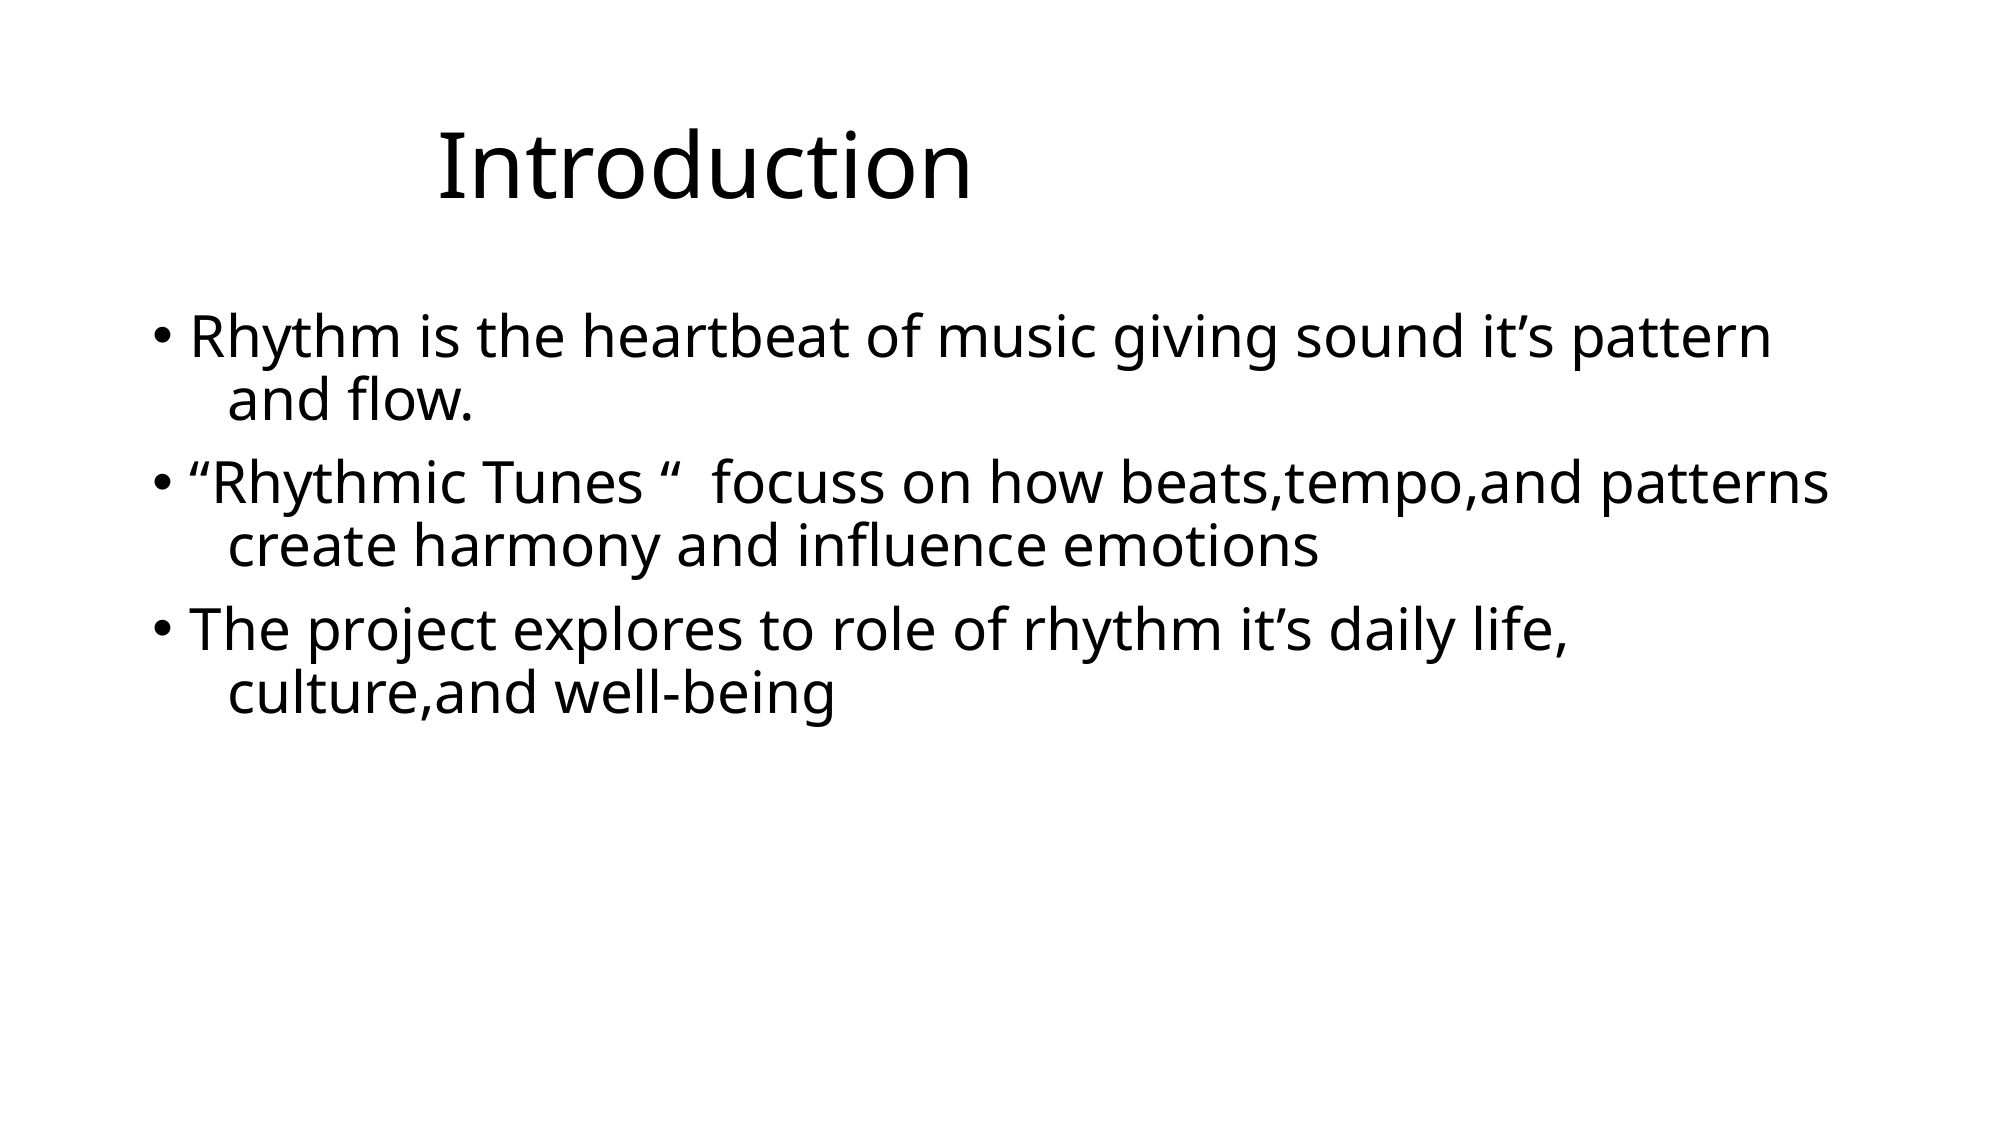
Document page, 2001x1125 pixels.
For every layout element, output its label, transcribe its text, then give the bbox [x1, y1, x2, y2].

list Rhythm is the heartbeat of music giving sound it’s pattern and flow. “Rhythmic Tunes “ focuss on how beats,tempo,and patterns create harmony and influence emotions The project explores to role of rhythm it’s daily life, culture,and well-being [137, 299, 1863, 1014]
title Introduction [137, 59, 1863, 278]
